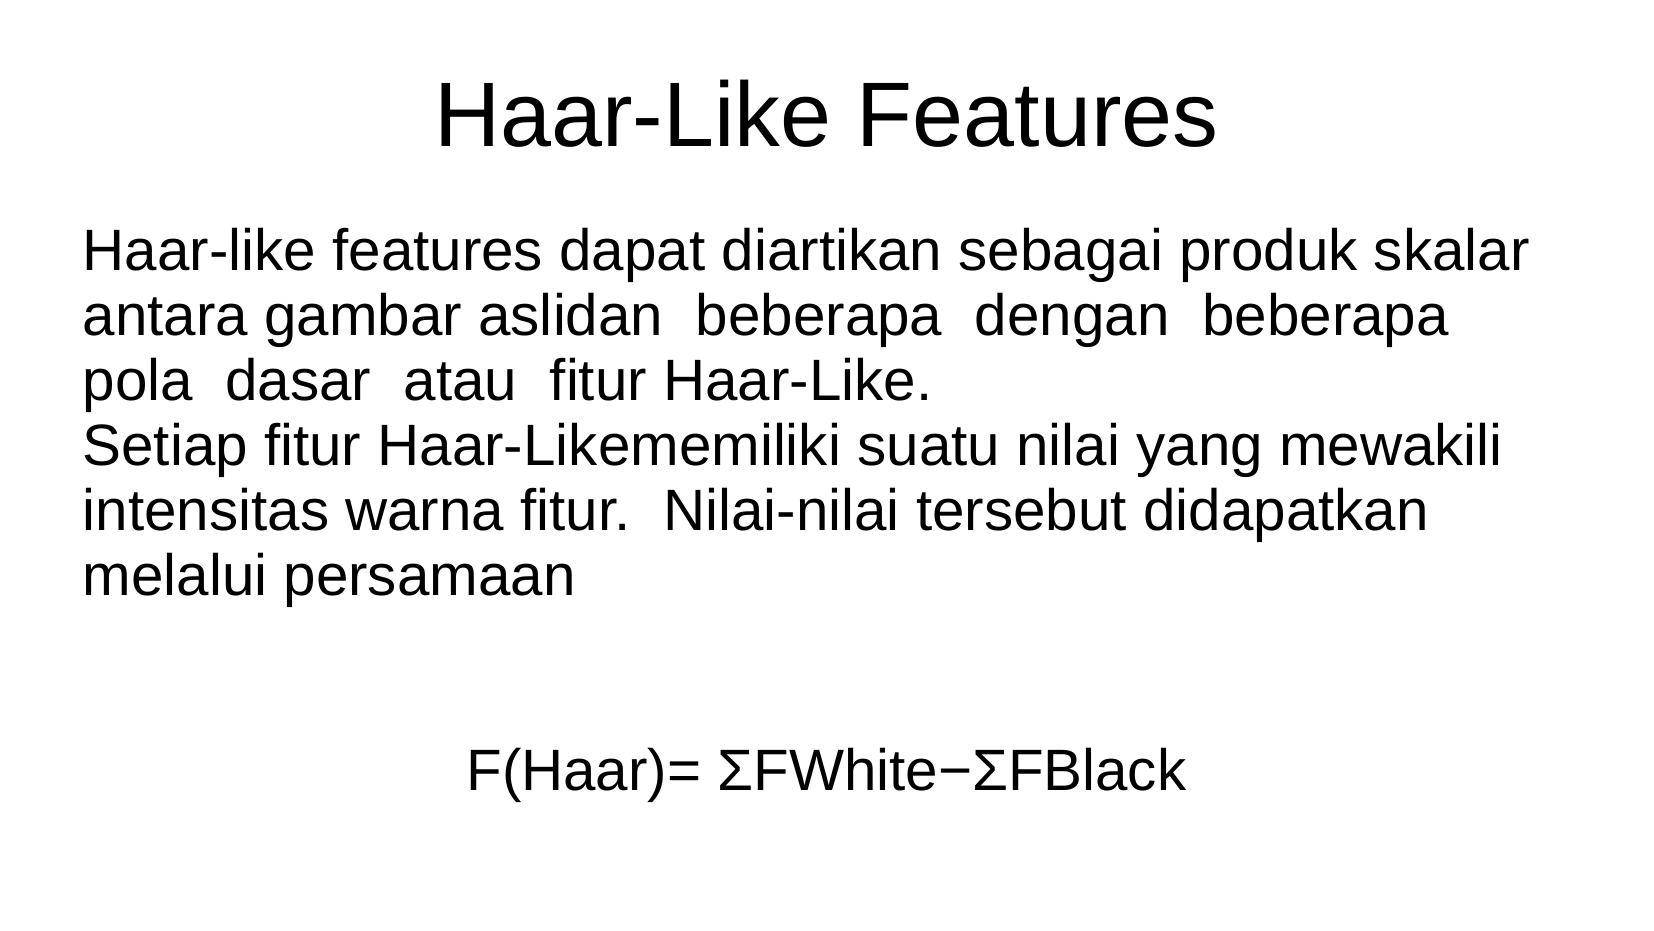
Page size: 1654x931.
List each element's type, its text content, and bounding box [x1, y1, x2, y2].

title Haar-Like Features [82, 37, 1571, 193]
subtitle Haar-like features dapat diartikan sebagai produk skalar antara gambar aslidan beberapa dengan beberapa pola dasar atau fitur Haar-Like. Setiap fitur Haar-Likememiliki suatu nilai yang mewakili intensitas warna fitur. Nilai-nilai tersebut didapatkan melalui persamaan F(Haar)= ΣFWhite−ΣFBlack [82, 217, 1571, 803]
